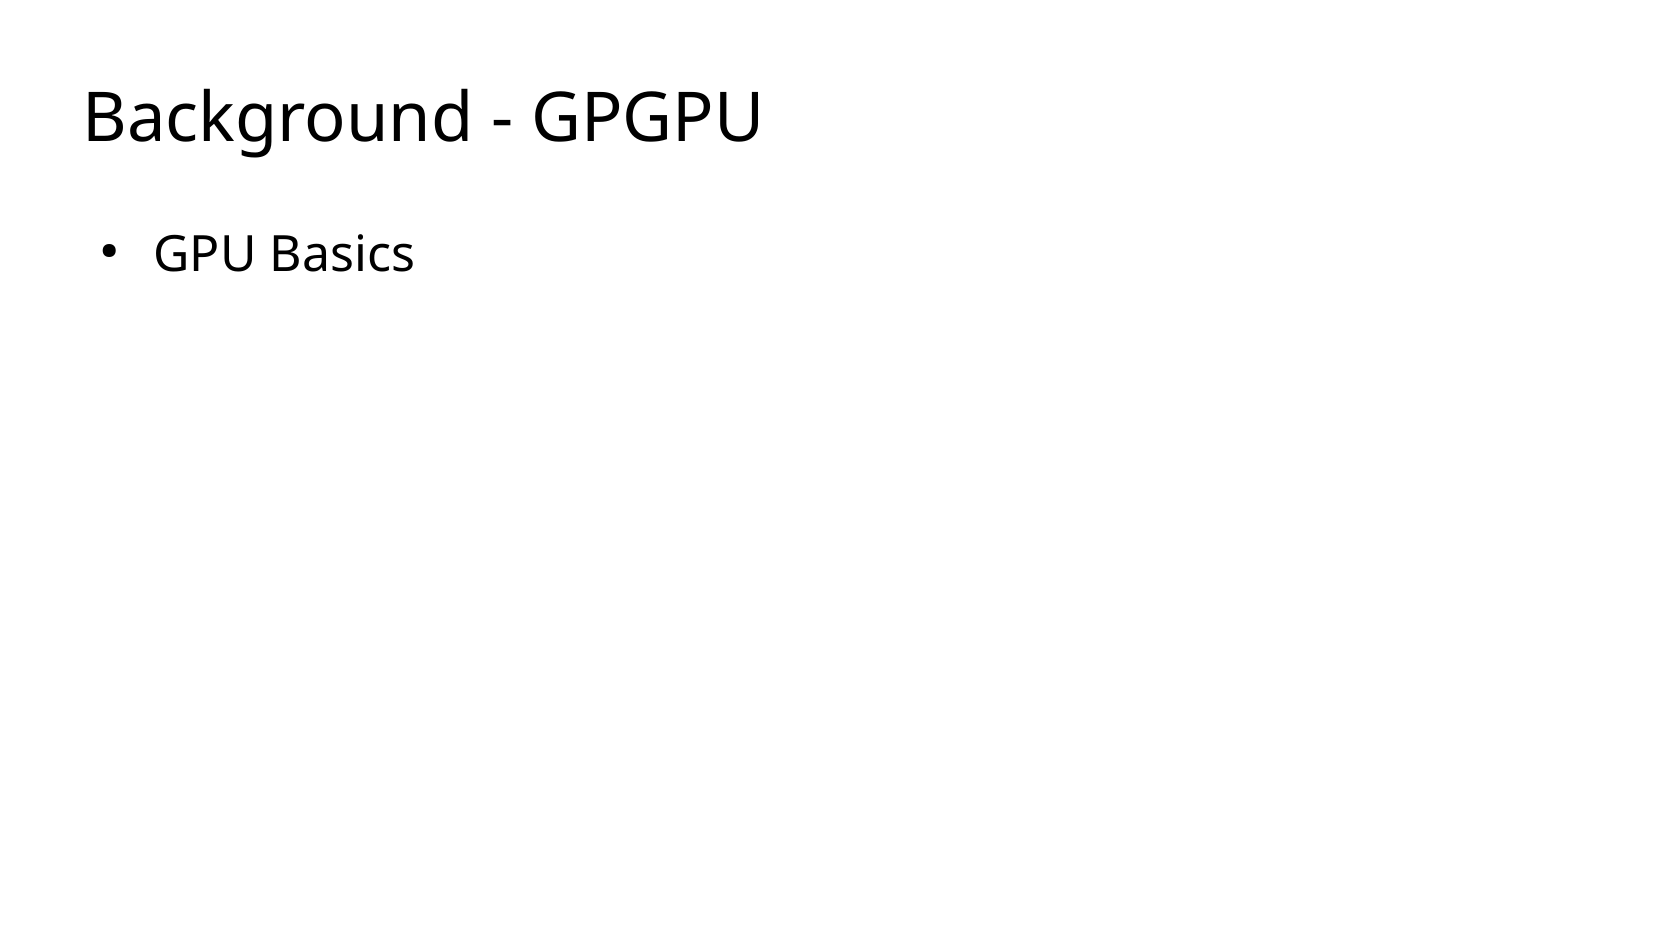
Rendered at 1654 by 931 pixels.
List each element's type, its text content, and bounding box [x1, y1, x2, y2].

title Background - GPGPU [82, 37, 1571, 193]
list GPU Basics [82, 217, 1571, 758]
